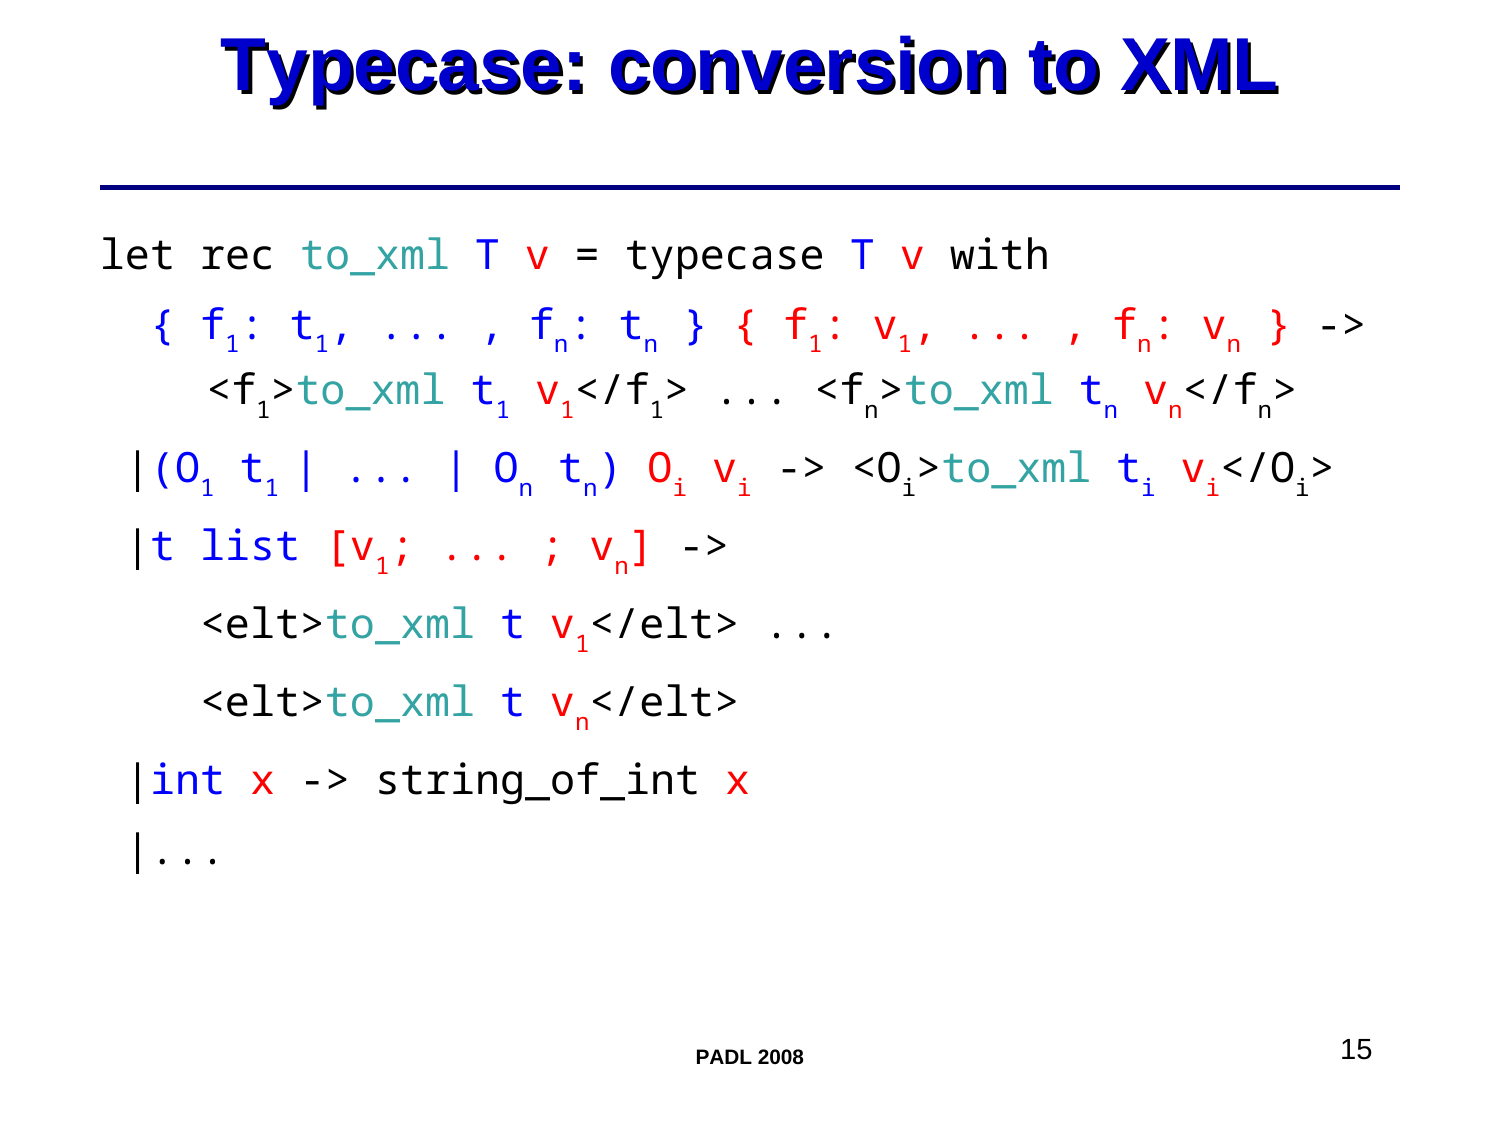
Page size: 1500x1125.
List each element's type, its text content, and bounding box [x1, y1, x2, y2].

title Typecase: conversion to XML [99, 0, 1401, 156]
list let rec to_xml T v = typecase T v with { f1: t1, ... , fn: tn } { f1: v1, ... , fn: vn } -> <f1>to_xml t1 v1</f1> ... <fn>to_xml tn vn</fn> |(O1 t1 | ... | On tn) Oi vi -> <Oi>to_xml ti vi</Oi> |t list [v1; ... ; vn] -> <elt>to_xml t v1</elt> ... <elt>to_xml t vn</elt> |int x -> string_of_int x |... [99, 224, 1375, 986]
